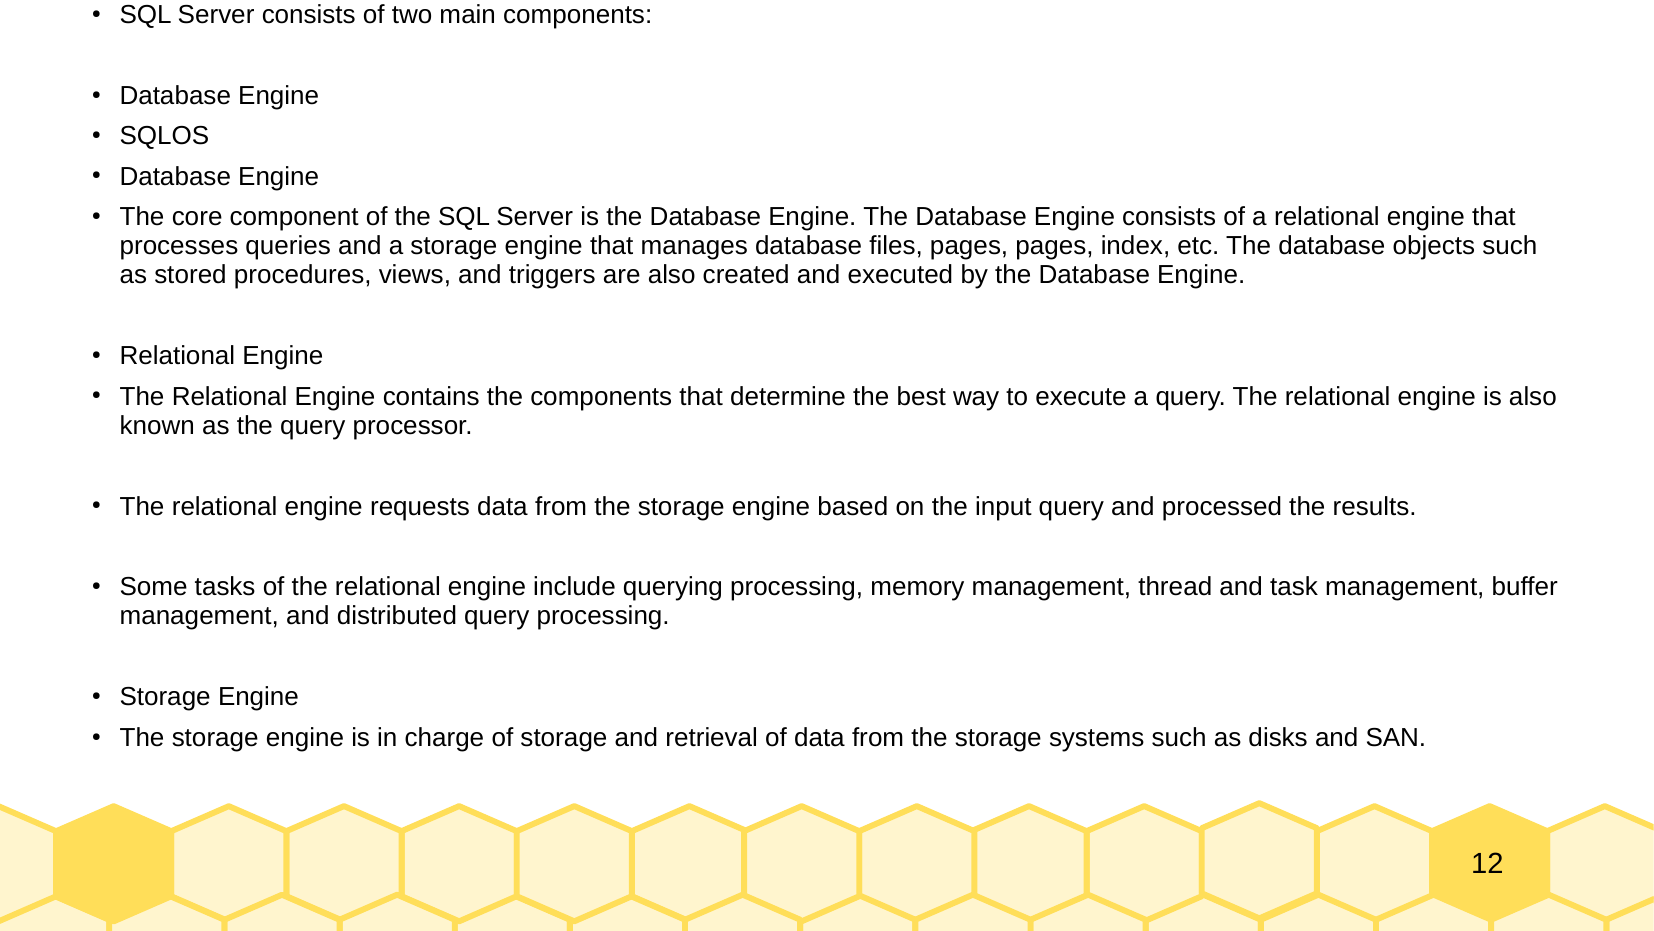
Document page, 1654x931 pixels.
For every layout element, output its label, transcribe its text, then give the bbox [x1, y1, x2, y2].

list SQL Server consists of two main components: Database Engine SQLOS Database Engine The core component of the SQL Server is the Database Engine. The Database Engine consists of a relational engine that processes queries and a storage engine that manages database files, pages, pages, index, etc. The database objects such as stored procedures, views, and triggers are also created and executed by the Database Engine. Relational Engine The Relational Engine contains the components that determine the best way to execute a query. The relational engine is also known as the query processor. The relational engine requests data from the storage engine based on the input query and processed the results. Some tasks of the relational engine include querying processing, memory management, thread and task management, buffer management, and distributed query processing. Storage Engine The storage engine is in charge of storage and retrieval of data from the storage systems such as disks and SAN. [82, 0, 1571, 758]
